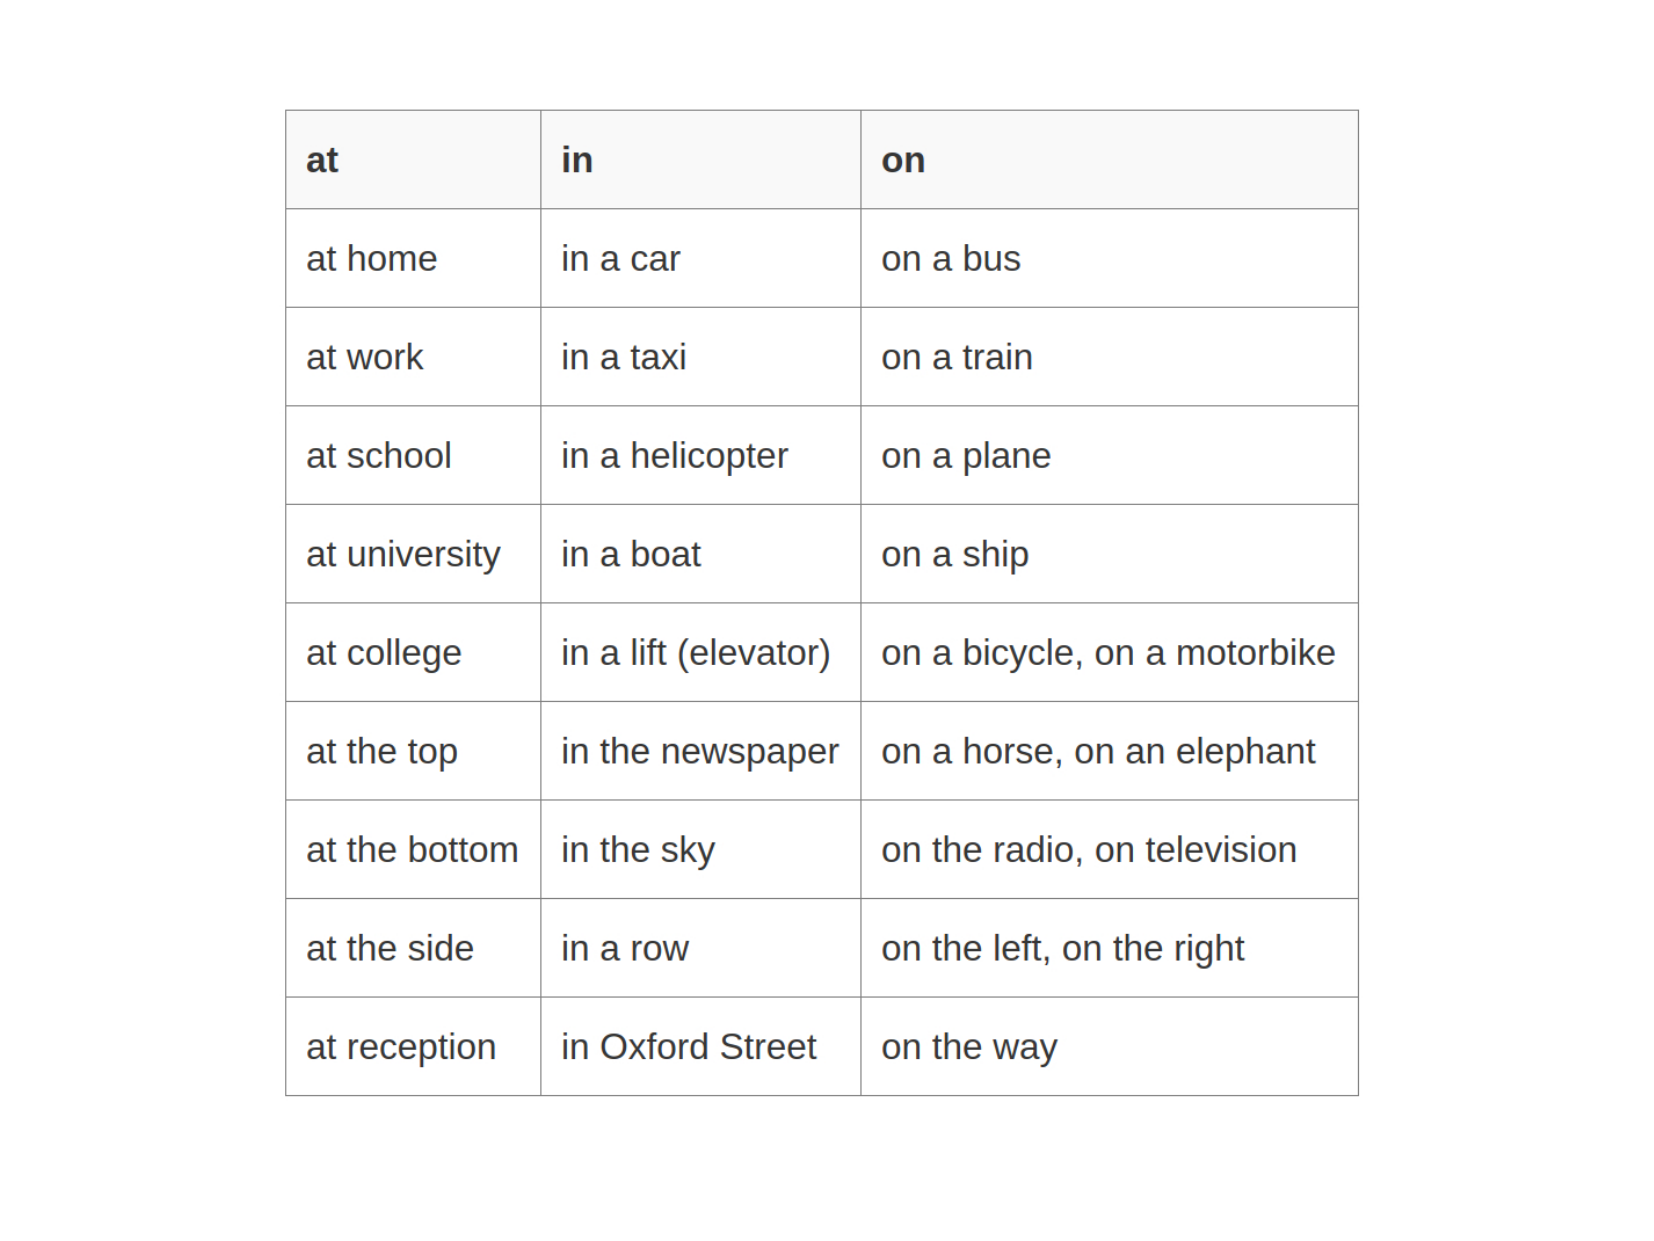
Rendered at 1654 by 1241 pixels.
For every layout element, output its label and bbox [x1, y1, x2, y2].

picture [269, 90, 1380, 1109]
